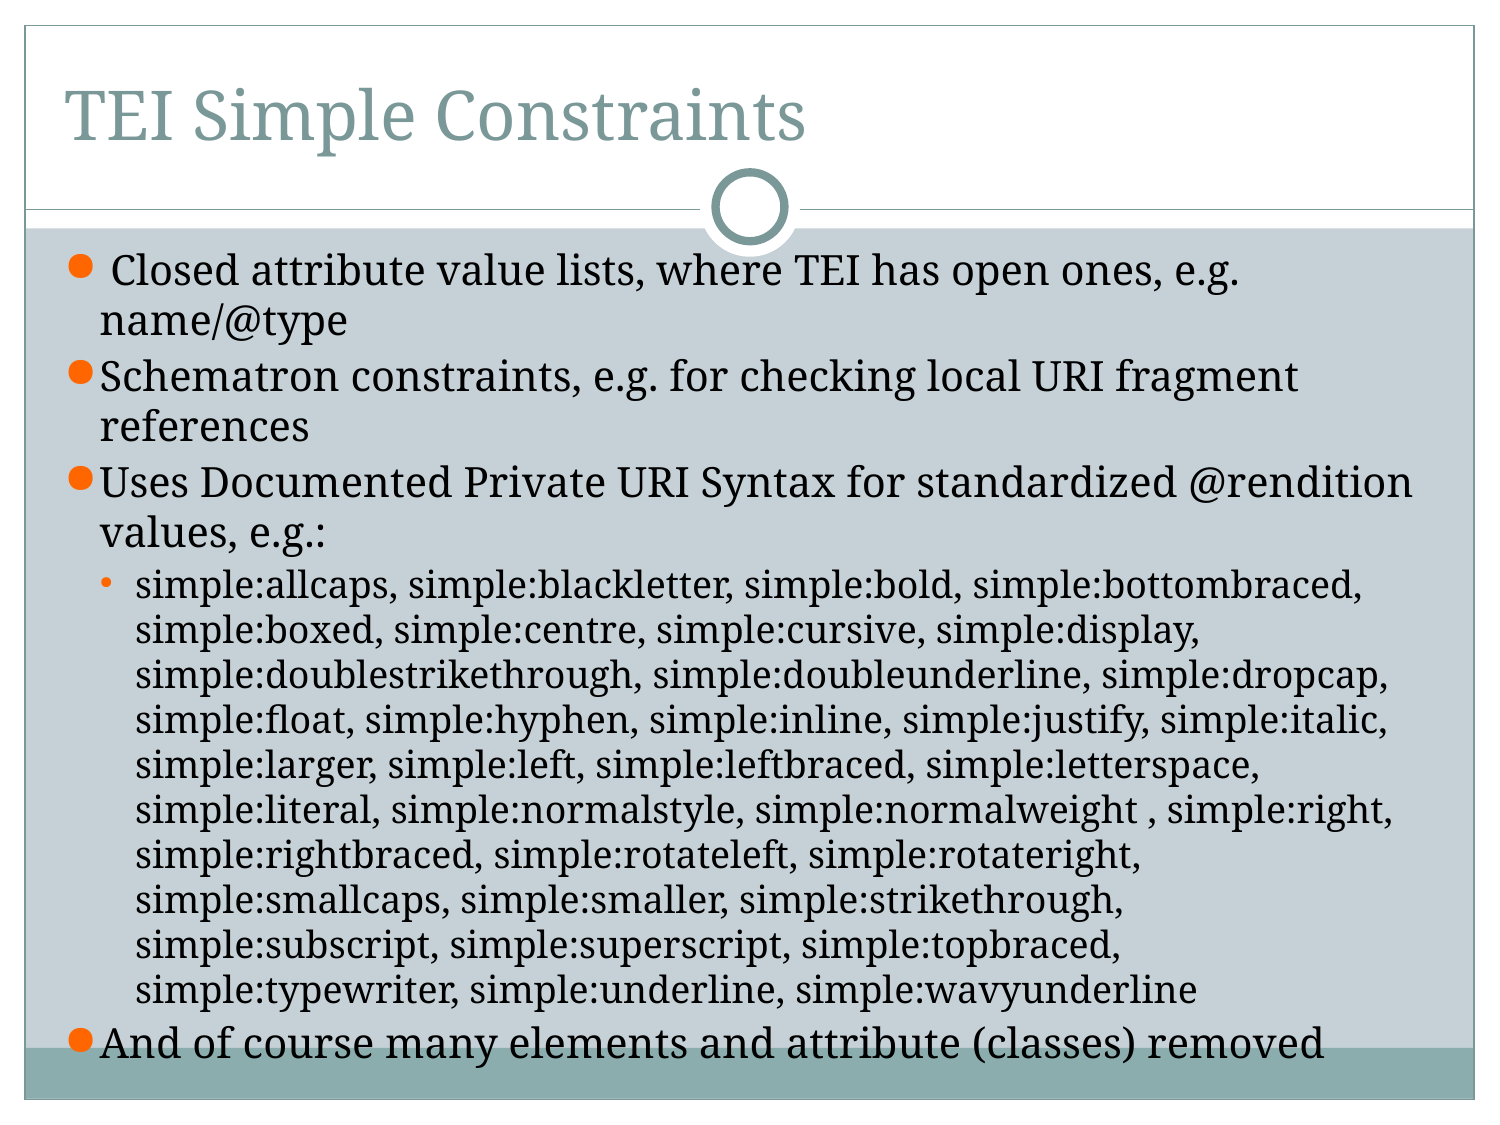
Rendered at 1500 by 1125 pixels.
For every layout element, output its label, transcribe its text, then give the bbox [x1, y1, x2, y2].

text_box Closed attribute value lists, where TEI has open ones, e.g. name/@type Schematron constraints, e.g. for checking local URI fragment references Uses Documented Private URI Syntax for standardized @rendition values, e.g.: simple:allcaps, simple:blackletter, simple:bold, simple:bottombraced, simple:boxed, simple:centre, simple:cursive, simple:display, simple:doublestrikethrough, simple:doubleunderline, simple:dropcap, simple:float, simple:hyphen, simple:inline, simple:justify, simple:italic, simple:larger, simple:left, simple:leftbraced, simple:letterspace, simple:literal, simple:normalstyle, simple:normalweight , simple:right, simple:rightbraced, simple:rotateleft, simple:rotateright, simple:smallcaps, simple:smaller, simple:strikethrough, simple:subscript, simple:superscript, simple:topbraced, simple:typewriter, simple:underline, simple:wavyunderline And of course many elements and attribute (classes) removed [49, 236, 1445, 1016]
text_box TEI Simple Constraints [49, 37, 1450, 162]
